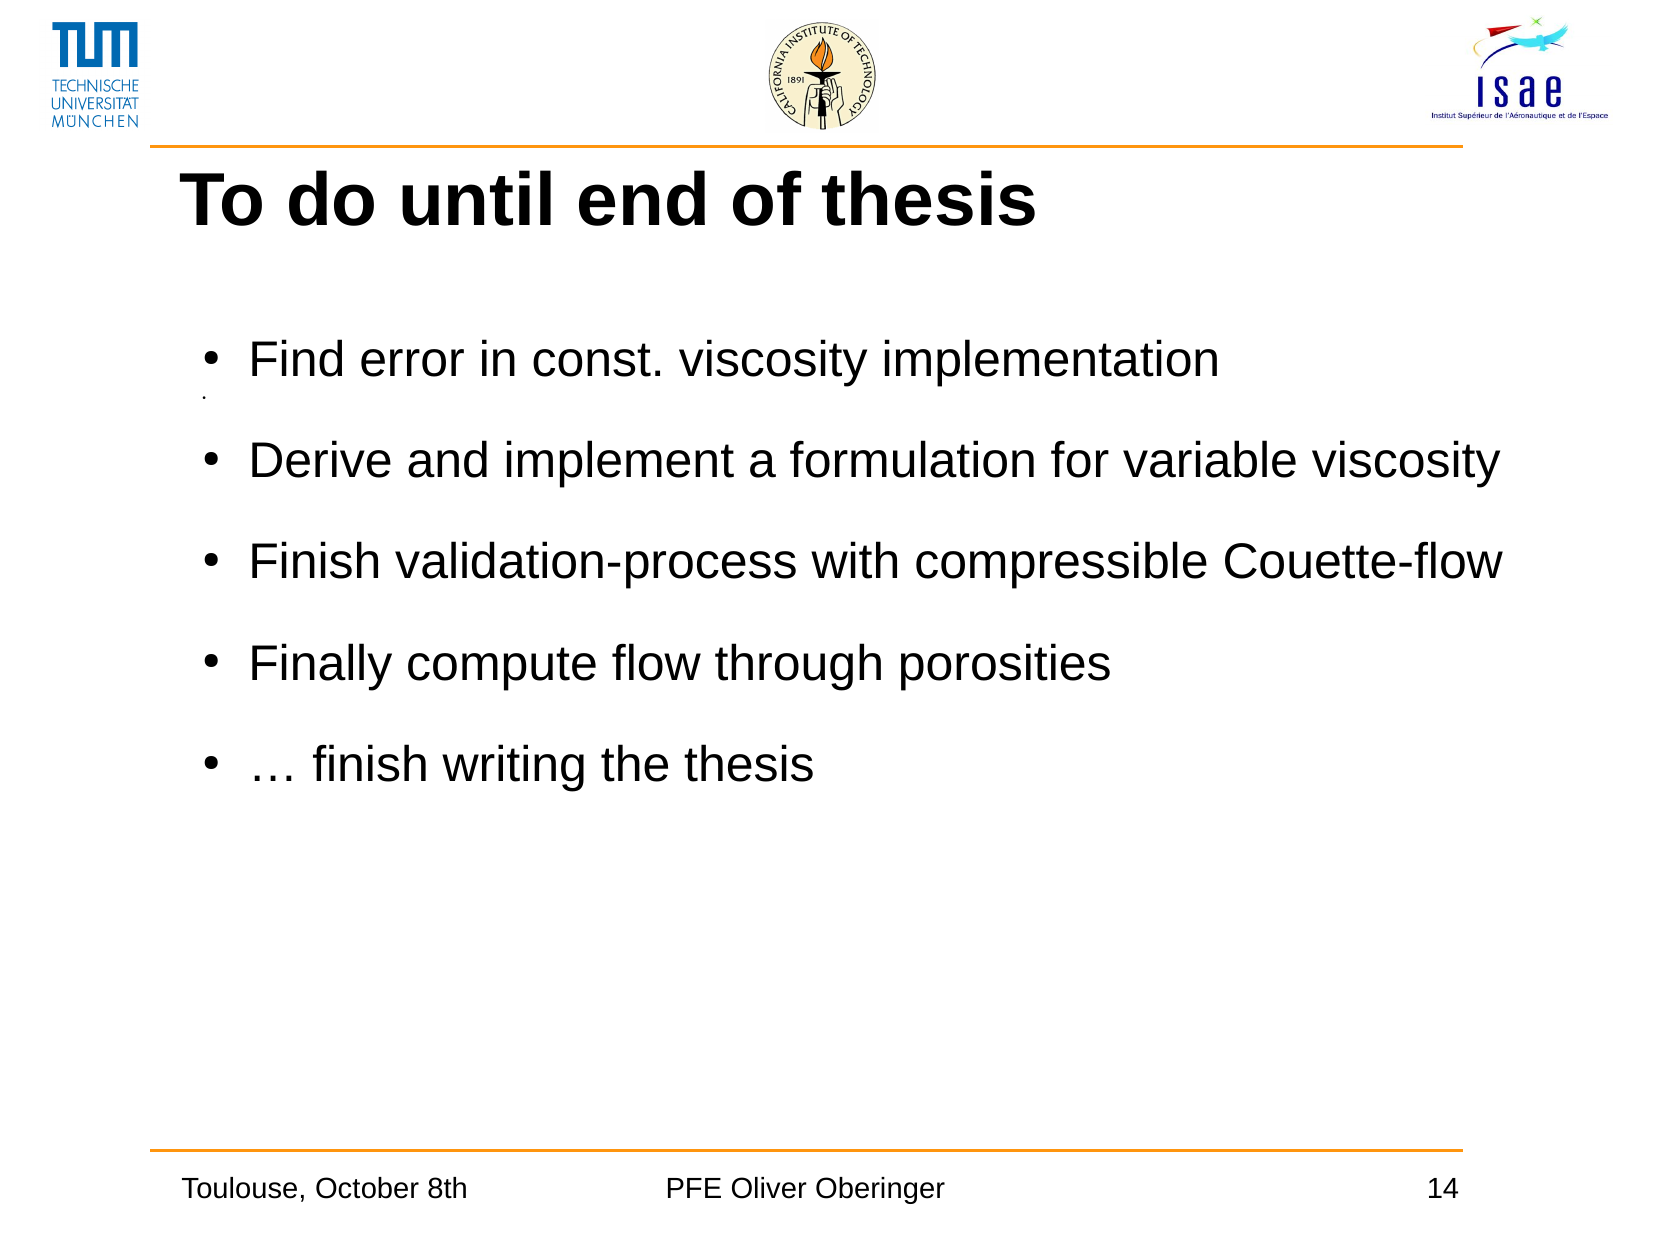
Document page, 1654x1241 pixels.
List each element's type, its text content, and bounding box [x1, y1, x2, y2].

text_box PFE Oliver Oberinger [650, 1165, 1029, 1241]
text_box To do until end of thesis [164, 150, 1055, 249]
text_box Toulouse, October 8th [166, 1165, 544, 1241]
picture [1425, 7, 1613, 125]
text_box Find error in const. viscosity implementation Derive and implement a formulation for variable viscosity Finish validation-process with compressible Couette-flow Finally compute flow through porosities … finish writing the thesis [187, 295, 1519, 855]
picture [39, 19, 151, 131]
picture [765, 19, 879, 133]
text_box 14 [1412, 1165, 1490, 1241]
